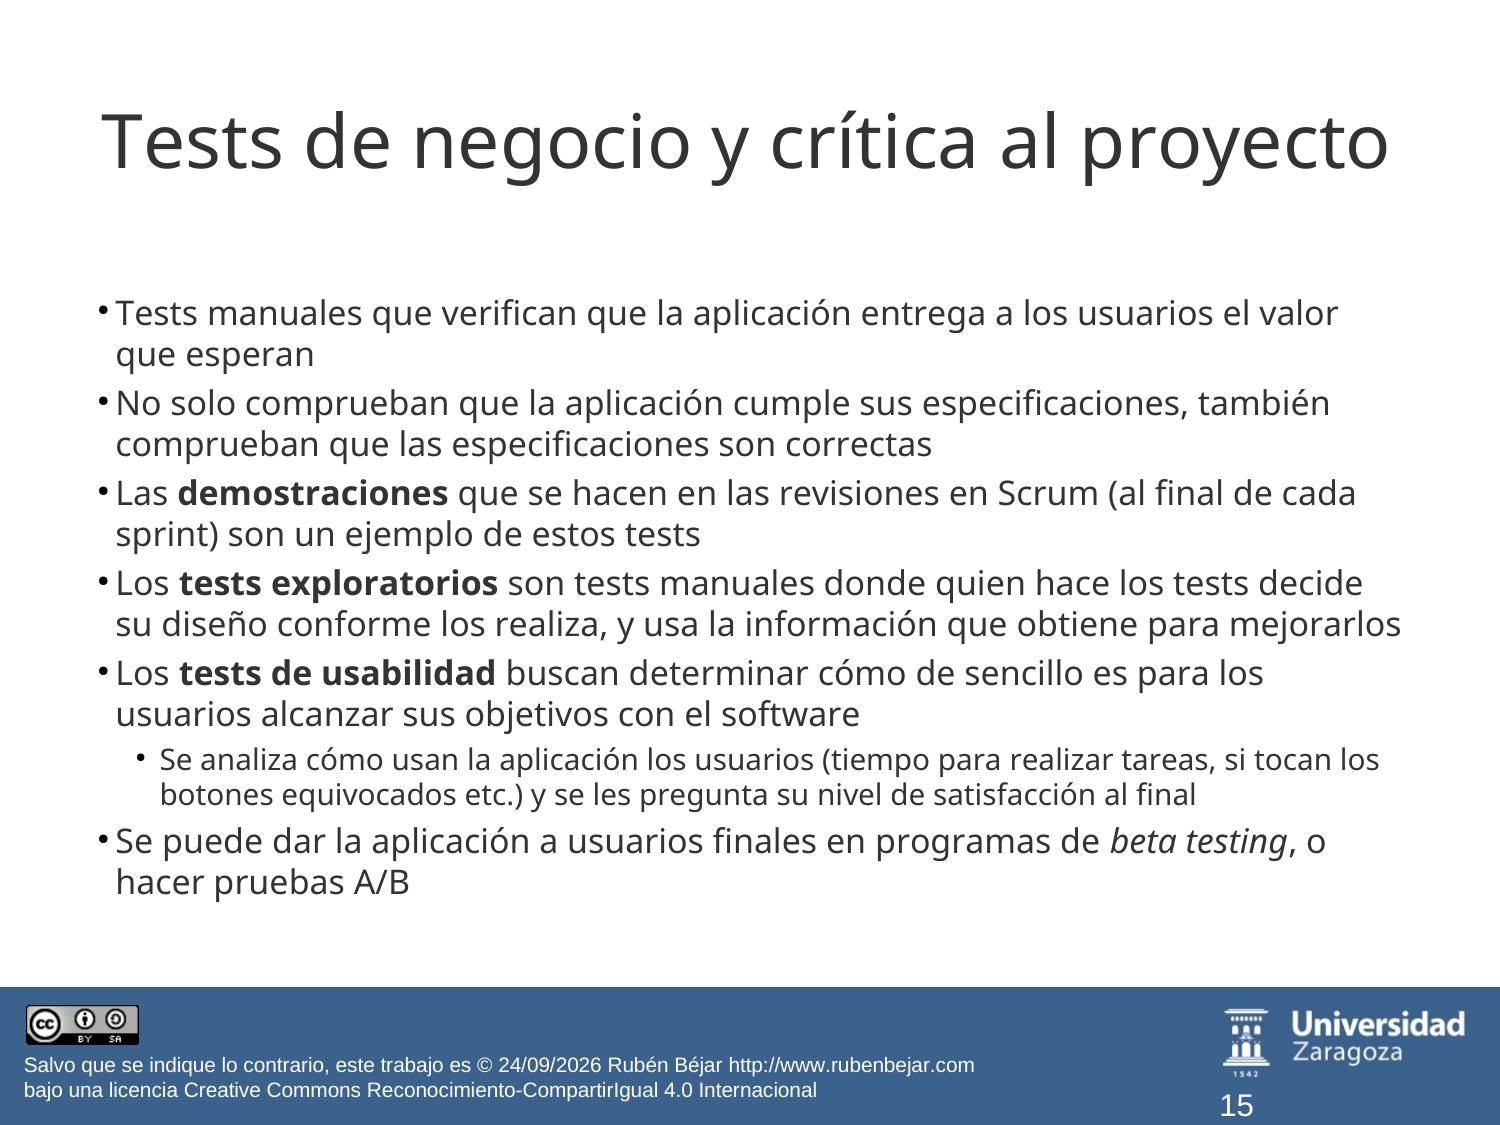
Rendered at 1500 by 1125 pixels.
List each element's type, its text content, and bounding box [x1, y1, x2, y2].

list Tests manuales que verifican que la aplicación entrega a los usuarios el valor que esperan No solo comprueban que la aplicación cumple sus especificaciones, también comprueban que las especificaciones son correctas Las demostraciones que se hacen en las revisiones en Scrum (al final de cada sprint) son un ejemplo de estos tests Los tests exploratorios son tests manuales donde quien hace los tests decide su diseño conforme los realiza, y usa la información que obtiene para mejorarlos Los tests de usabilidad buscan determinar cómo de sencillo es para los usuarios alcanzar sus objetivos con el software Se analiza cómo usan la aplicación los usuarios (tiempo para realizar tareas, si tocan los botones equivocados etc.) y se les pregunta su nivel de satisfacción al final Se puede dar la aplicación a usuarios finales en programas de beta testing, o hacer pruebas A/B [82, 283, 1418, 957]
picture [0, 987, 1500, 1125]
title Tests de negocio y crítica al proyecto [74, 20, 1420, 257]
